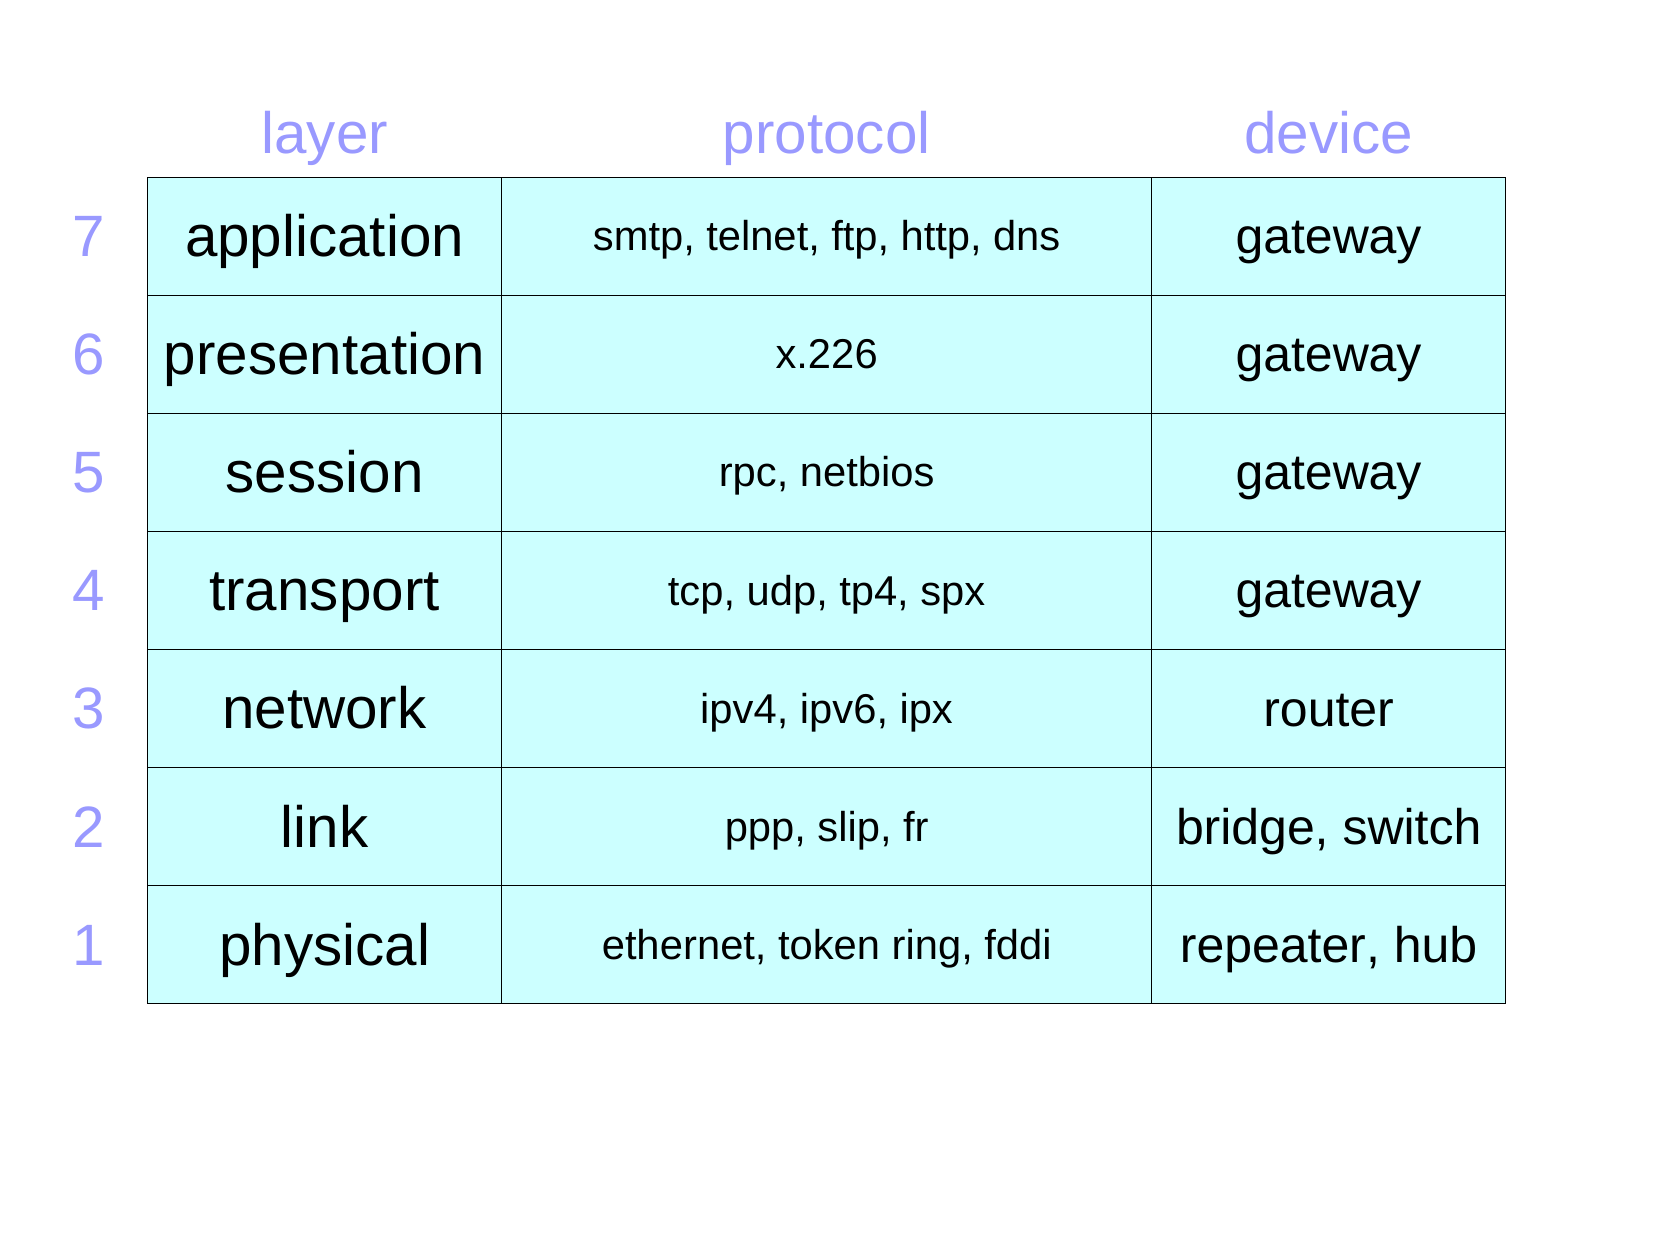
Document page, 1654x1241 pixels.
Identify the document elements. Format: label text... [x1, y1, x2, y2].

text_box rpc, netbios [501, 413, 1152, 531]
text_box layer [147, 88, 502, 177]
text_box link [147, 767, 501, 885]
text_box 6 [59, 295, 119, 413]
text_box presentation [147, 295, 501, 413]
text_box ethernet, token ring, fddi [501, 885, 1152, 1004]
text_box router [1152, 649, 1506, 767]
text_box bridge, switch [1152, 767, 1506, 885]
text_box tcp, udp, tp4, spx [501, 531, 1152, 649]
text_box gateway [1152, 531, 1506, 649]
text_box repeater, hub [1152, 885, 1506, 1004]
text_box physical [147, 885, 501, 1004]
text_box smtp, telnet, ftp, http, dns [501, 177, 1152, 295]
text_box device [1151, 88, 1506, 177]
text_box 2 [59, 767, 119, 885]
text_box 7 [59, 177, 119, 295]
text_box gateway [1152, 295, 1506, 413]
text_box transport [147, 531, 501, 649]
text_box 3 [59, 649, 119, 767]
text_box gateway [1152, 177, 1506, 295]
text_box session [147, 413, 501, 531]
text_box 1 [59, 885, 119, 1004]
text_box network [147, 649, 501, 767]
text_box ipv4, ipv6, ipx [501, 649, 1152, 767]
text_box gateway [1152, 413, 1506, 531]
text_box 5 [59, 413, 119, 531]
text_box ppp, slip, fr [501, 767, 1152, 885]
text_box 4 [59, 531, 119, 649]
text_box x.226 [501, 295, 1152, 413]
text_box protocol [531, 88, 1123, 177]
text_box application [147, 177, 501, 295]
